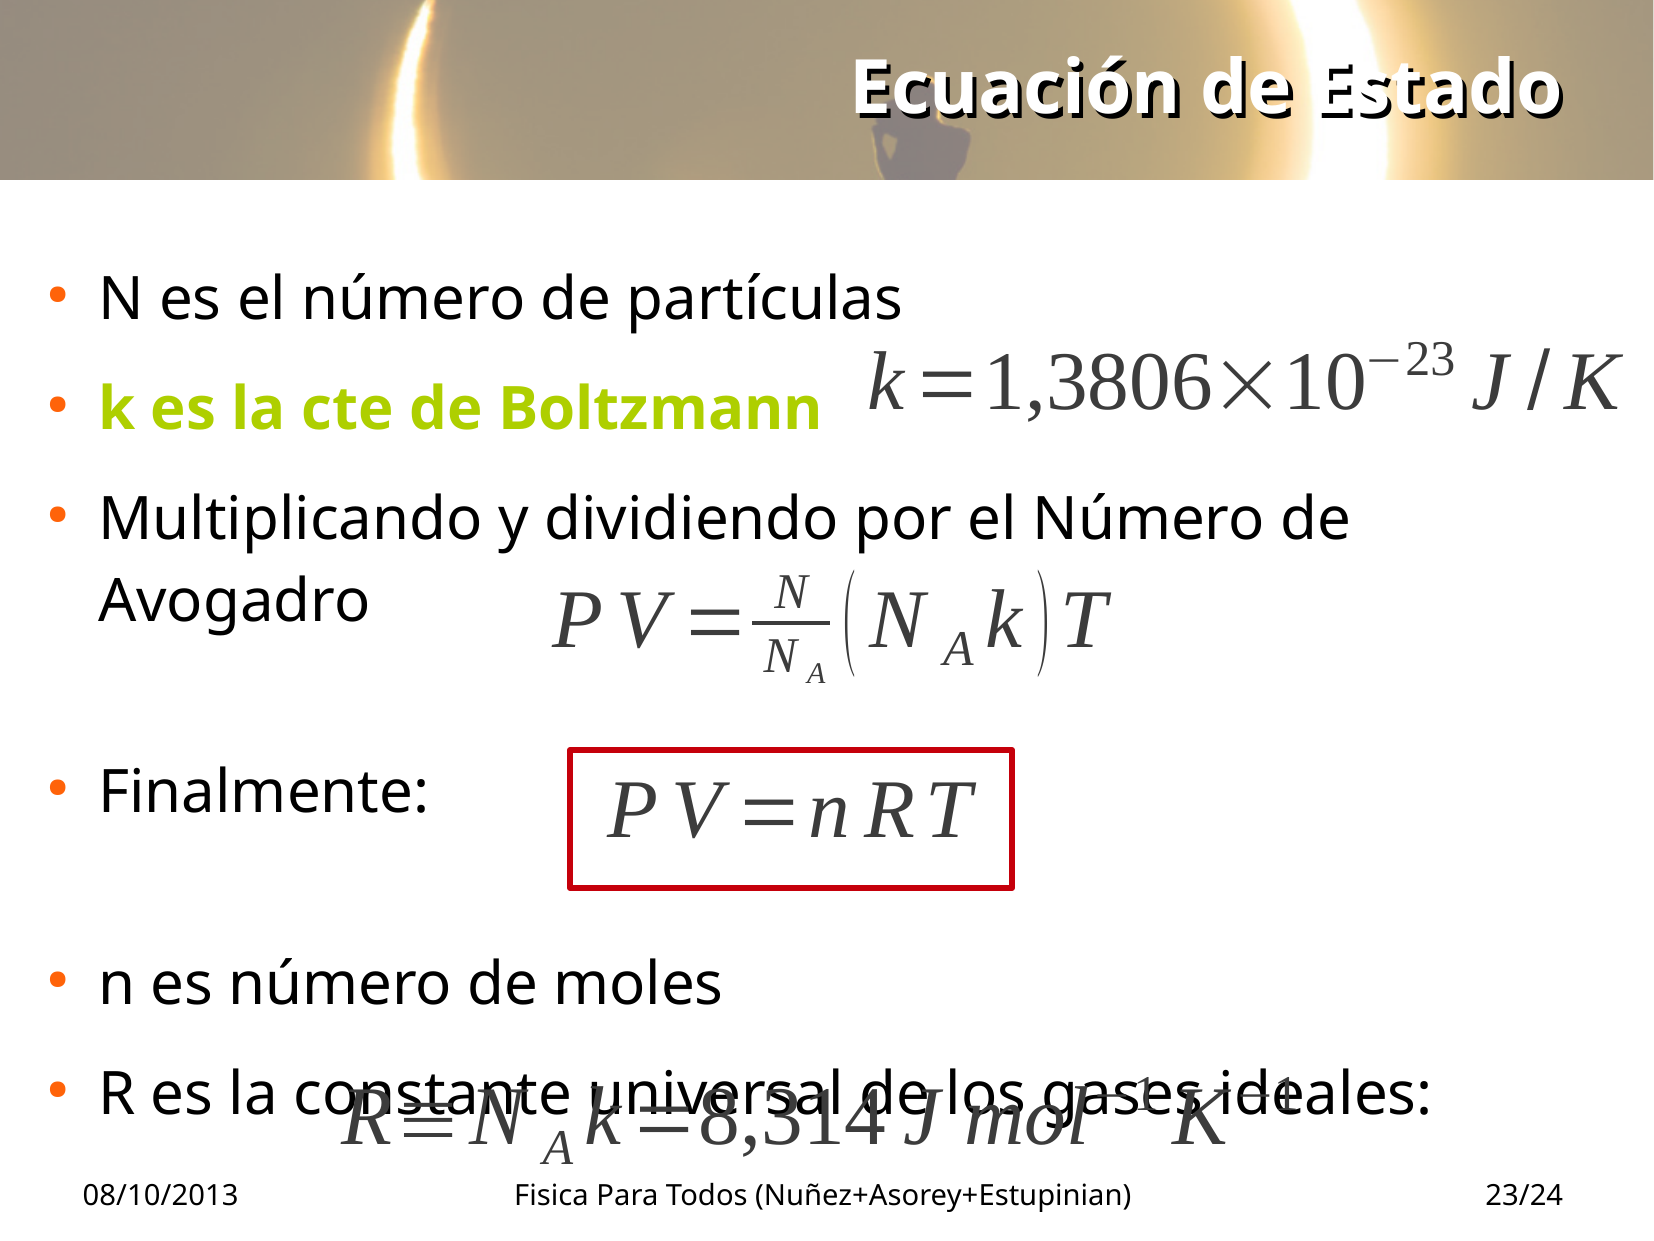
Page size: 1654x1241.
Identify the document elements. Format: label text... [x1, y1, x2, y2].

picture [0, 0, 1654, 180]
list N es el número de partículas k es la cte de Boltzmann Multiplicando y dividiendo por el Número de Avogadro Finalmente: n es número de moles R es la constante universal de los gases ideales: [30, 255, 1571, 1141]
title Ecuación de Estado [75, 19, 1564, 151]
chart [328, 1065, 1306, 1176]
chart [858, 330, 1636, 429]
chart [540, 562, 1125, 691]
chart [594, 762, 991, 856]
